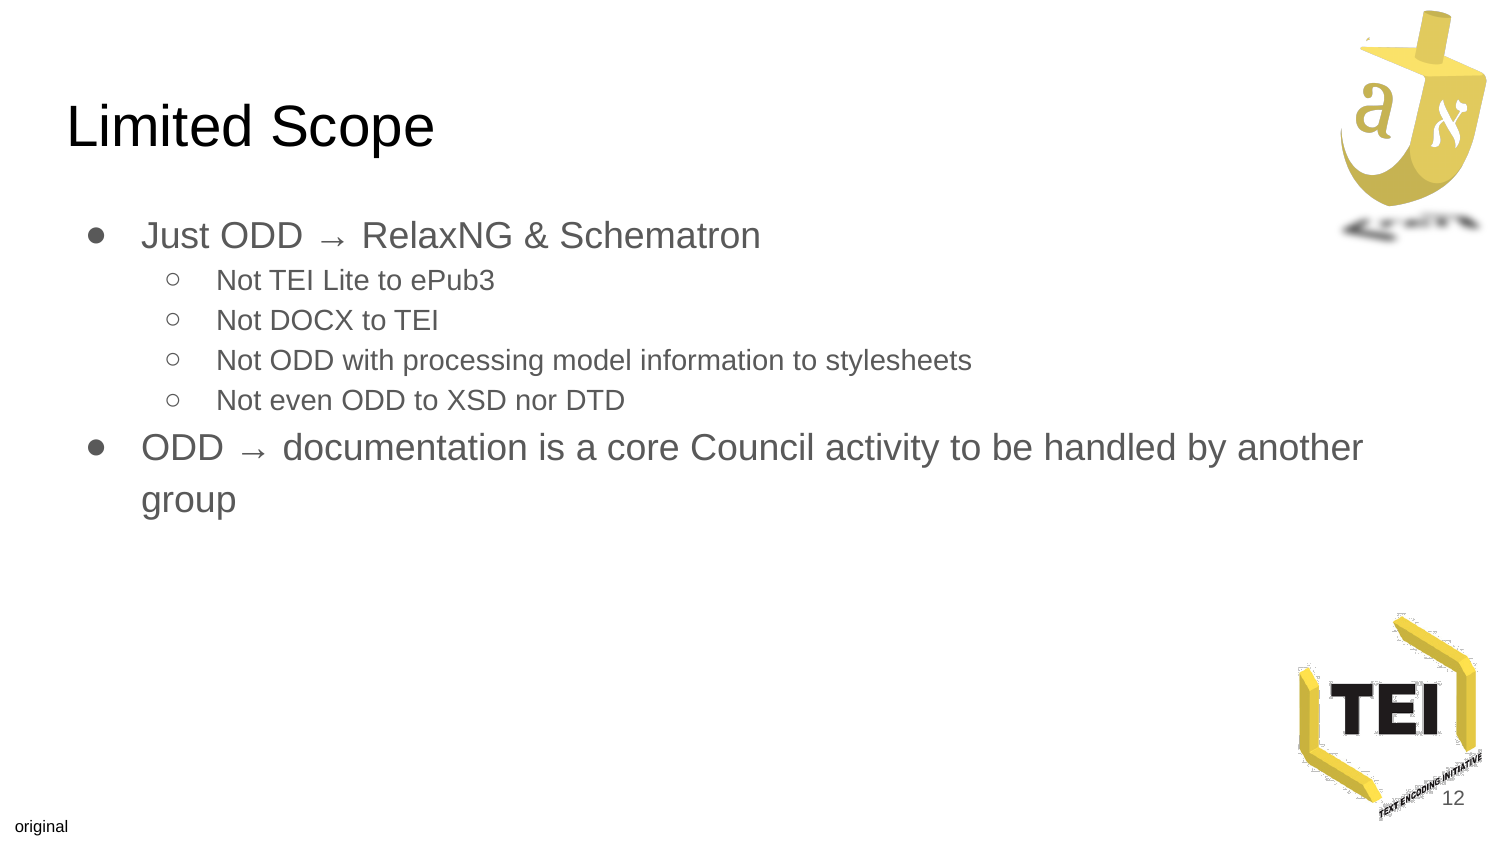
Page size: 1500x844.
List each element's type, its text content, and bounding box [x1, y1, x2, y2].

list Just ODD → RelaxNG & Schematron Not TEI Lite to ePub3 Not DOCX to TEI Not ODD with processing model information to stylesheets Not even ODD to XSD nor DTD ODD → documentation is a core Council activity to be handled by another group [51, 189, 1449, 750]
picture [1275, 604, 1500, 830]
picture [1324, 0, 1497, 250]
slide_number <number> [1389, 764, 1480, 830]
text_box original [0, 810, 114, 844]
title Limited Scope [51, 72, 1449, 167]
